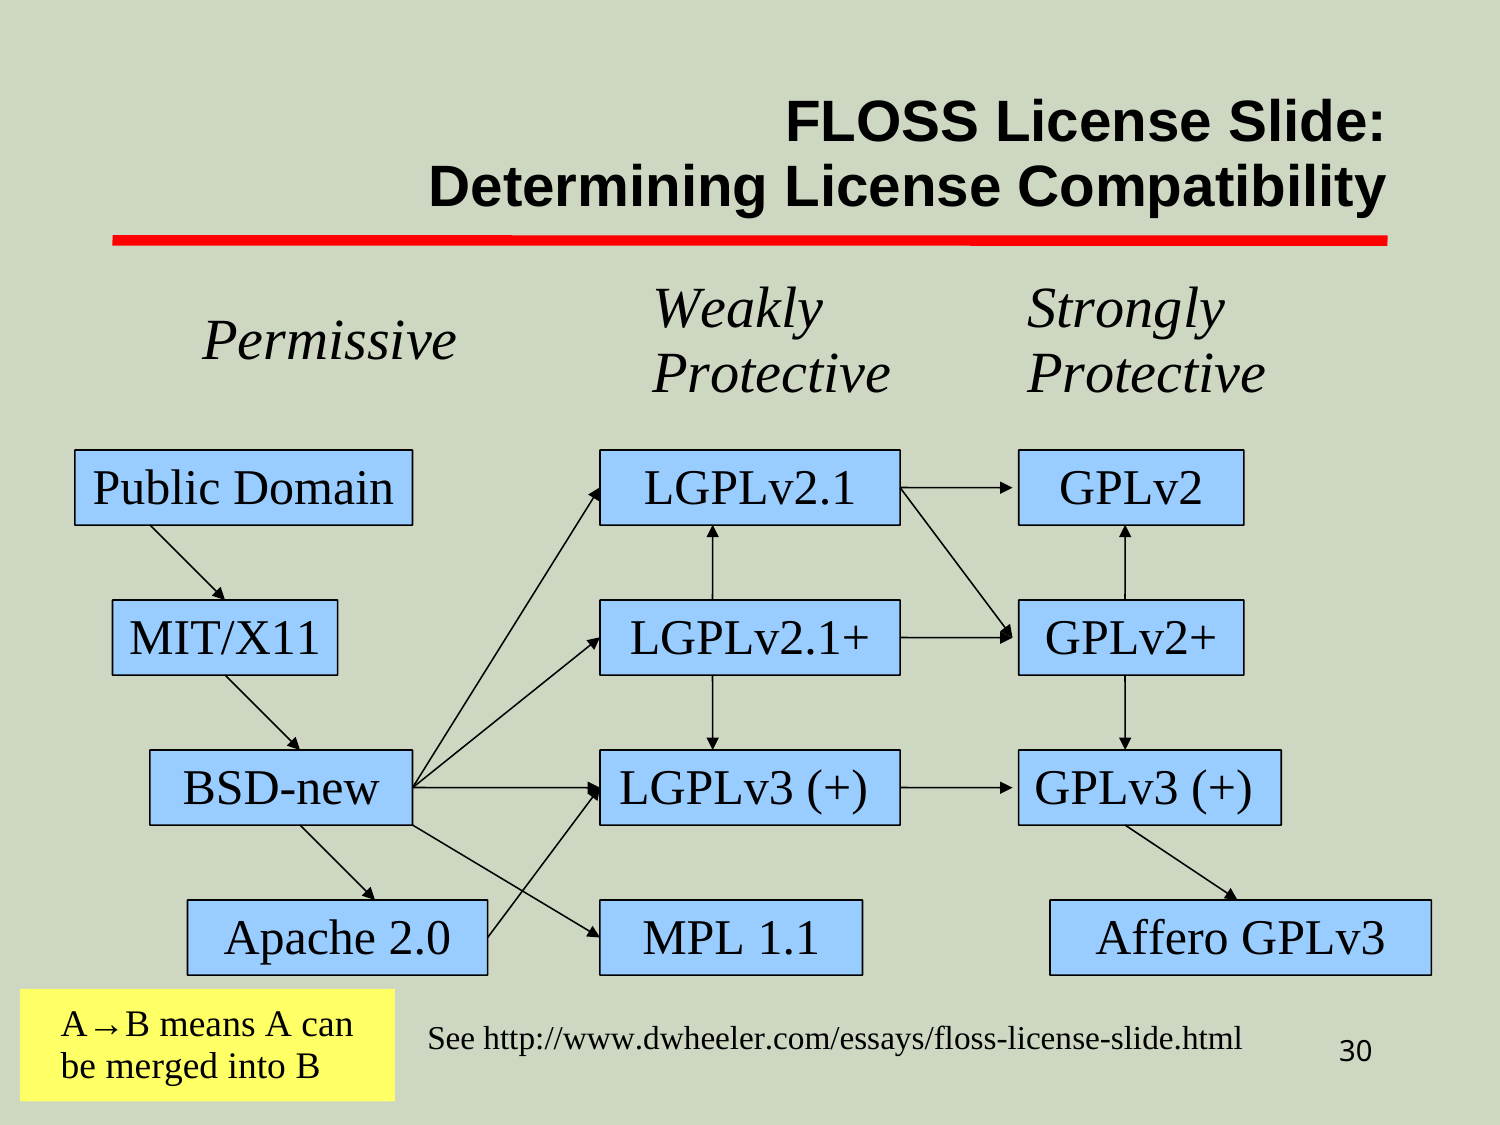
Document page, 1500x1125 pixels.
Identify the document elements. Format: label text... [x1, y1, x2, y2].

text_box Public Domain [74, 450, 413, 526]
text_box GPLv3 (+) [1018, 750, 1282, 826]
text_box BSD-new [149, 750, 413, 826]
text_box LGPLv2.1 [600, 450, 901, 526]
text_box Strongly Protective [1012, 268, 1282, 413]
text_box A→B means A can be merged into B [19, 988, 395, 1102]
text_box Permissive [187, 299, 473, 380]
text_box LGPLv3 (+) [600, 750, 901, 826]
text_box MIT/X11 [112, 600, 338, 676]
text_box LGPLv2.1+ [600, 600, 901, 676]
text_box GPLv2+ [1018, 600, 1244, 676]
text_box GPLv2 [1018, 450, 1244, 526]
text_box MPL 1.1 [599, 900, 863, 976]
text_box See http://www.dwheeler.com/essays/floss-license-slide.html [412, 1012, 1345, 1069]
text_box Apache 2.0 [187, 900, 488, 976]
title FLOSS License Slide: Determining License Compatibility [337, 85, 1388, 224]
text_box Affero GPLv3 [1050, 900, 1432, 976]
text_box Weakly Protective [637, 268, 907, 413]
